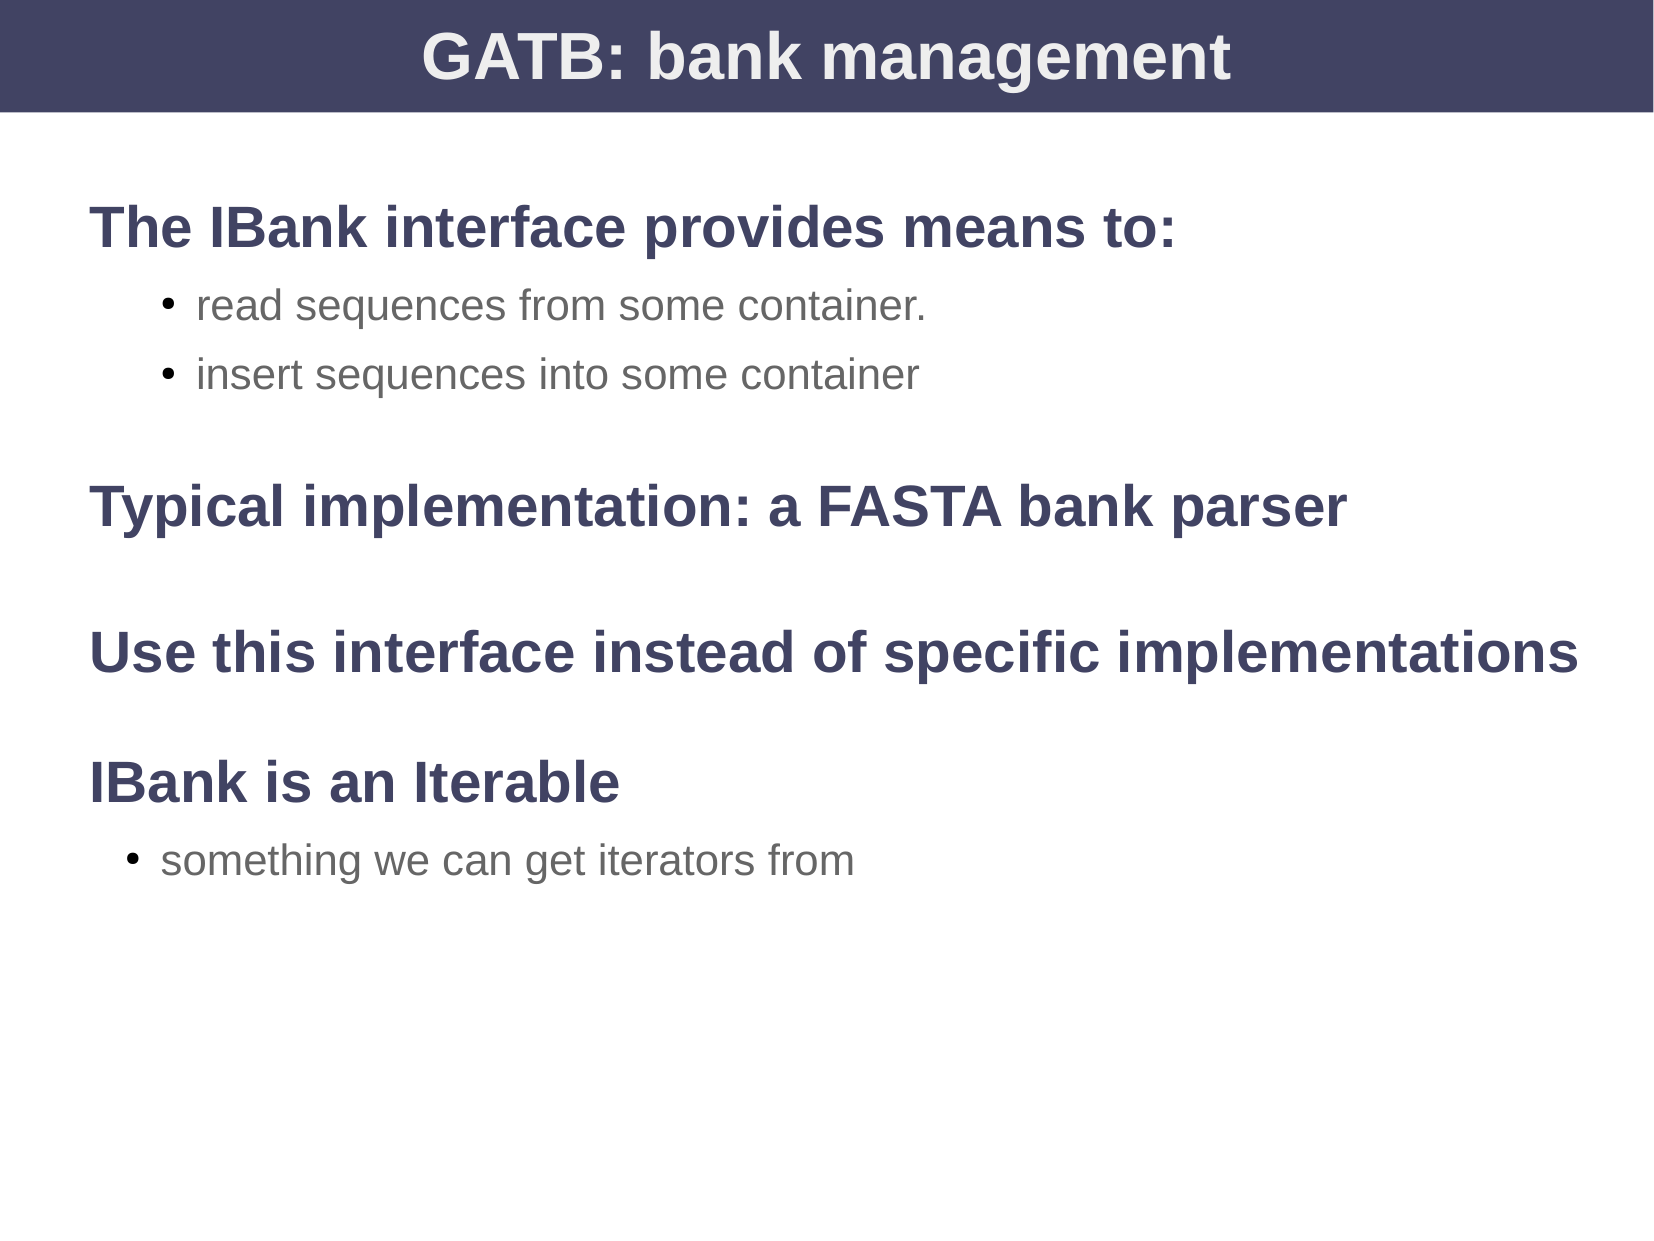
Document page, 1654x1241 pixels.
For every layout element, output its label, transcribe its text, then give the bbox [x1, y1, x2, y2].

text_box GATB: bank management [0, 0, 1654, 113]
text_box The IBank interface provides means to: read sequences from some container. insert sequences into some container Typical implementation: a FASTA bank parser Use this interface instead of specific implementations IBank is an Iterable something we can get iterators from [75, 187, 1613, 1211]
